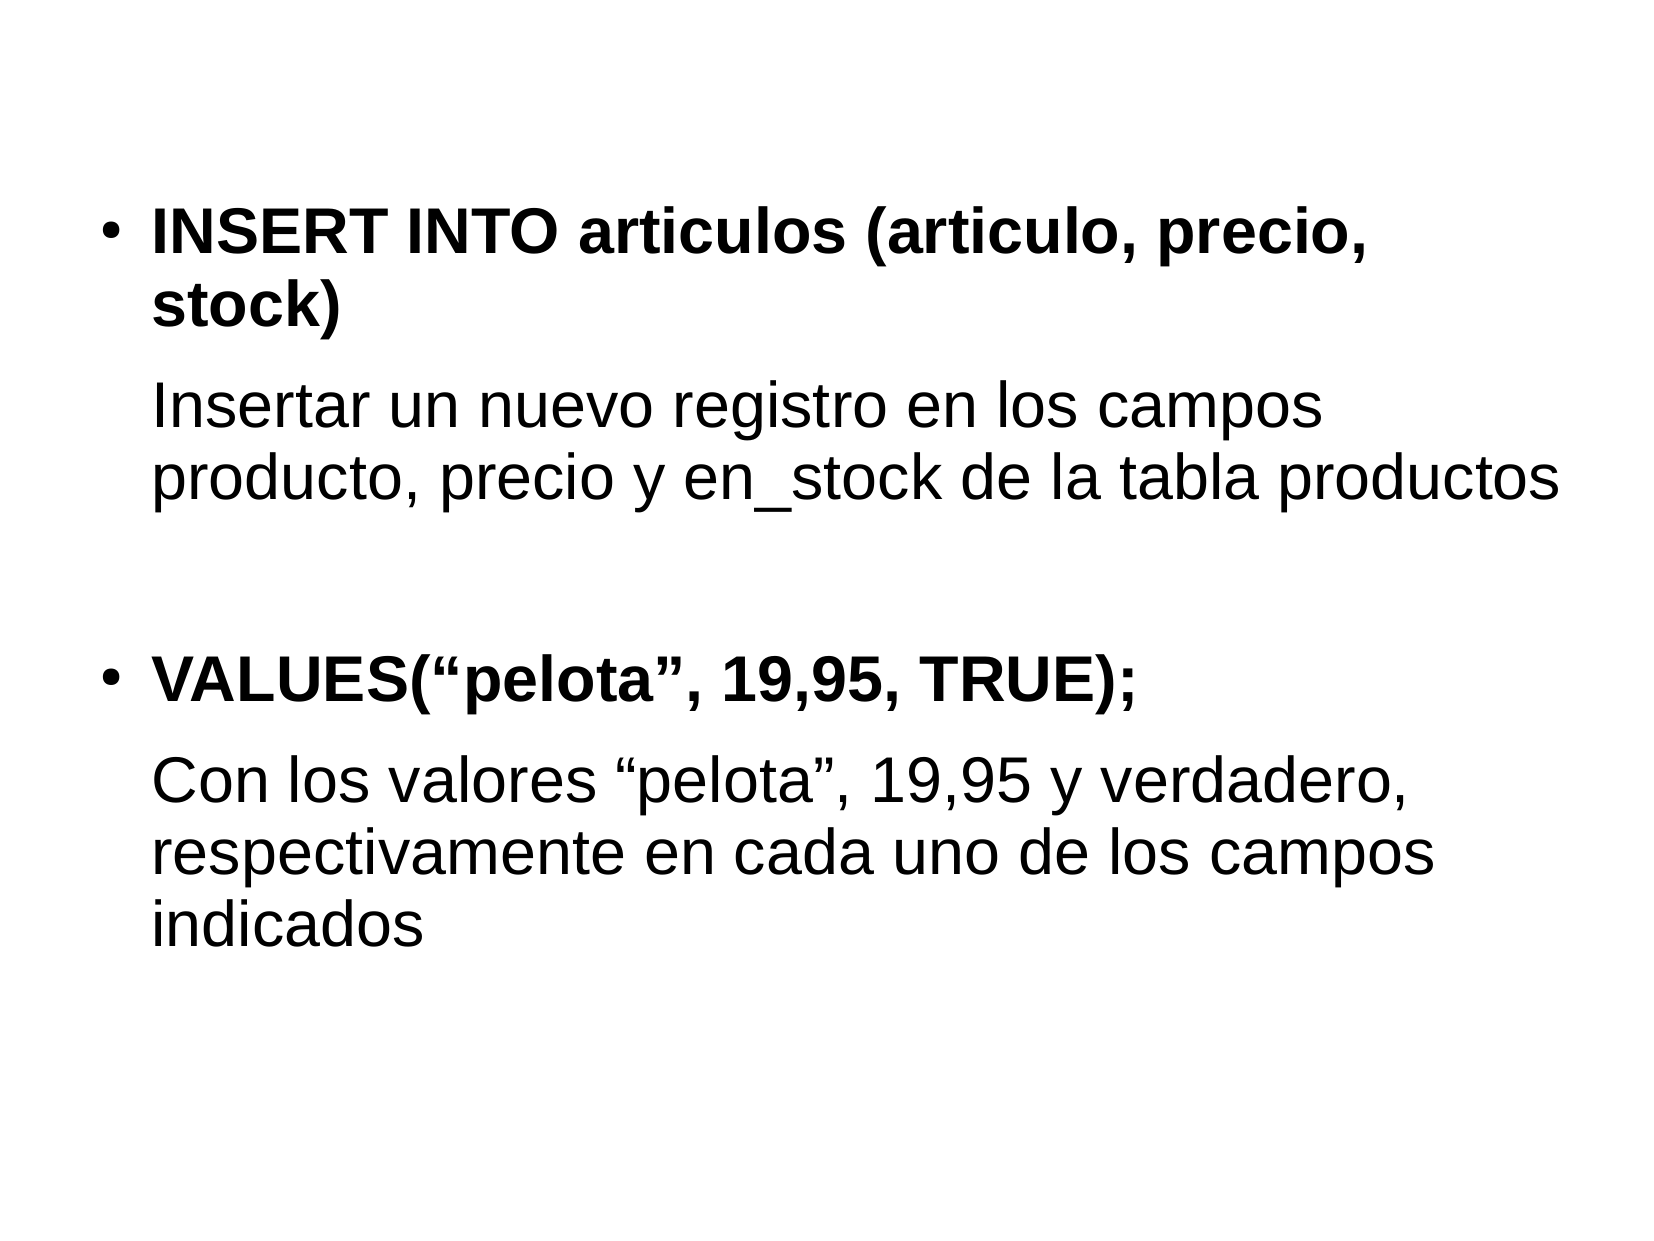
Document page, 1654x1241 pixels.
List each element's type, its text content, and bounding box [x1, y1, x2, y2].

list INSERT INTO articulos (articulo, precio, stock) Insertar un nuevo registro en los campos producto, precio y en_stock de la tabla productos VALUES(“pelota”, 19,95, TRUE); Con los valores “pelota”, 19,95 y verdadero, respectivamente en cada uno de los campos indicados [82, 94, 1571, 1010]
